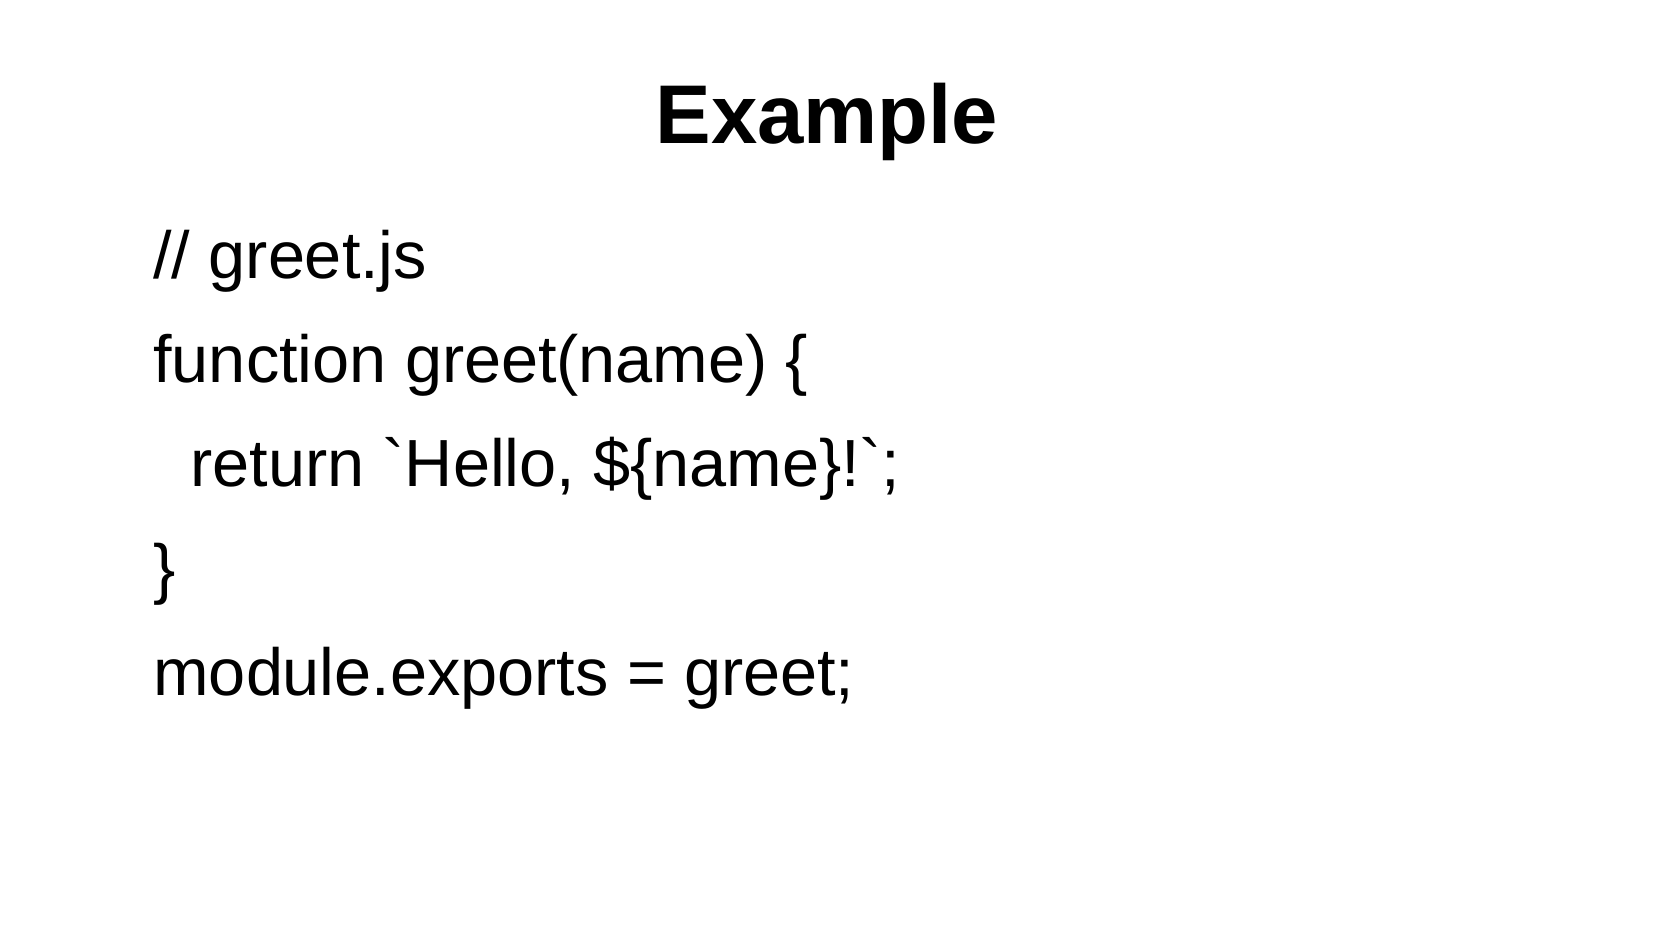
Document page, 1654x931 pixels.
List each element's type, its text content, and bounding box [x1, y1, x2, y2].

list // greet.js function greet(name) { return `Hello, ${name}!`; } module.exports = greet; [82, 217, 1571, 758]
title Example [82, 37, 1571, 193]
